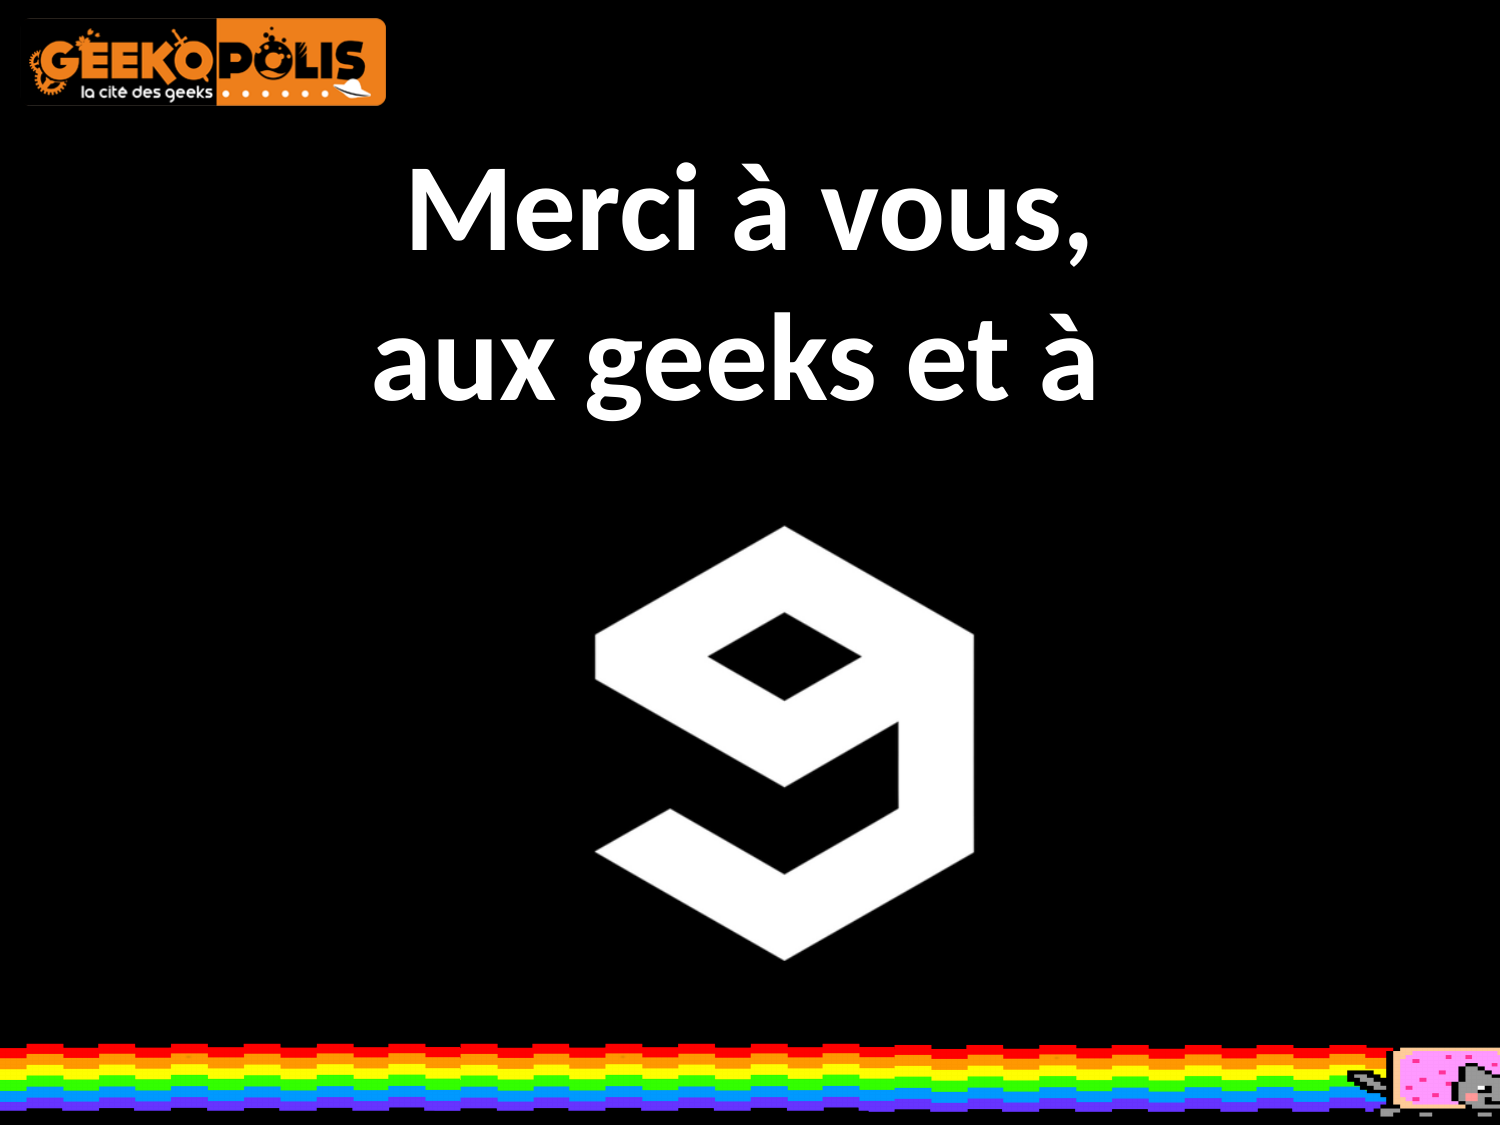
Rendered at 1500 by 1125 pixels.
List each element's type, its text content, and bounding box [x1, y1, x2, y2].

picture [17, 11, 390, 113]
text_box Merci à vous, aux geeks et à [0, 118, 1500, 433]
picture [590, 522, 983, 966]
picture [0, 1037, 1500, 1122]
